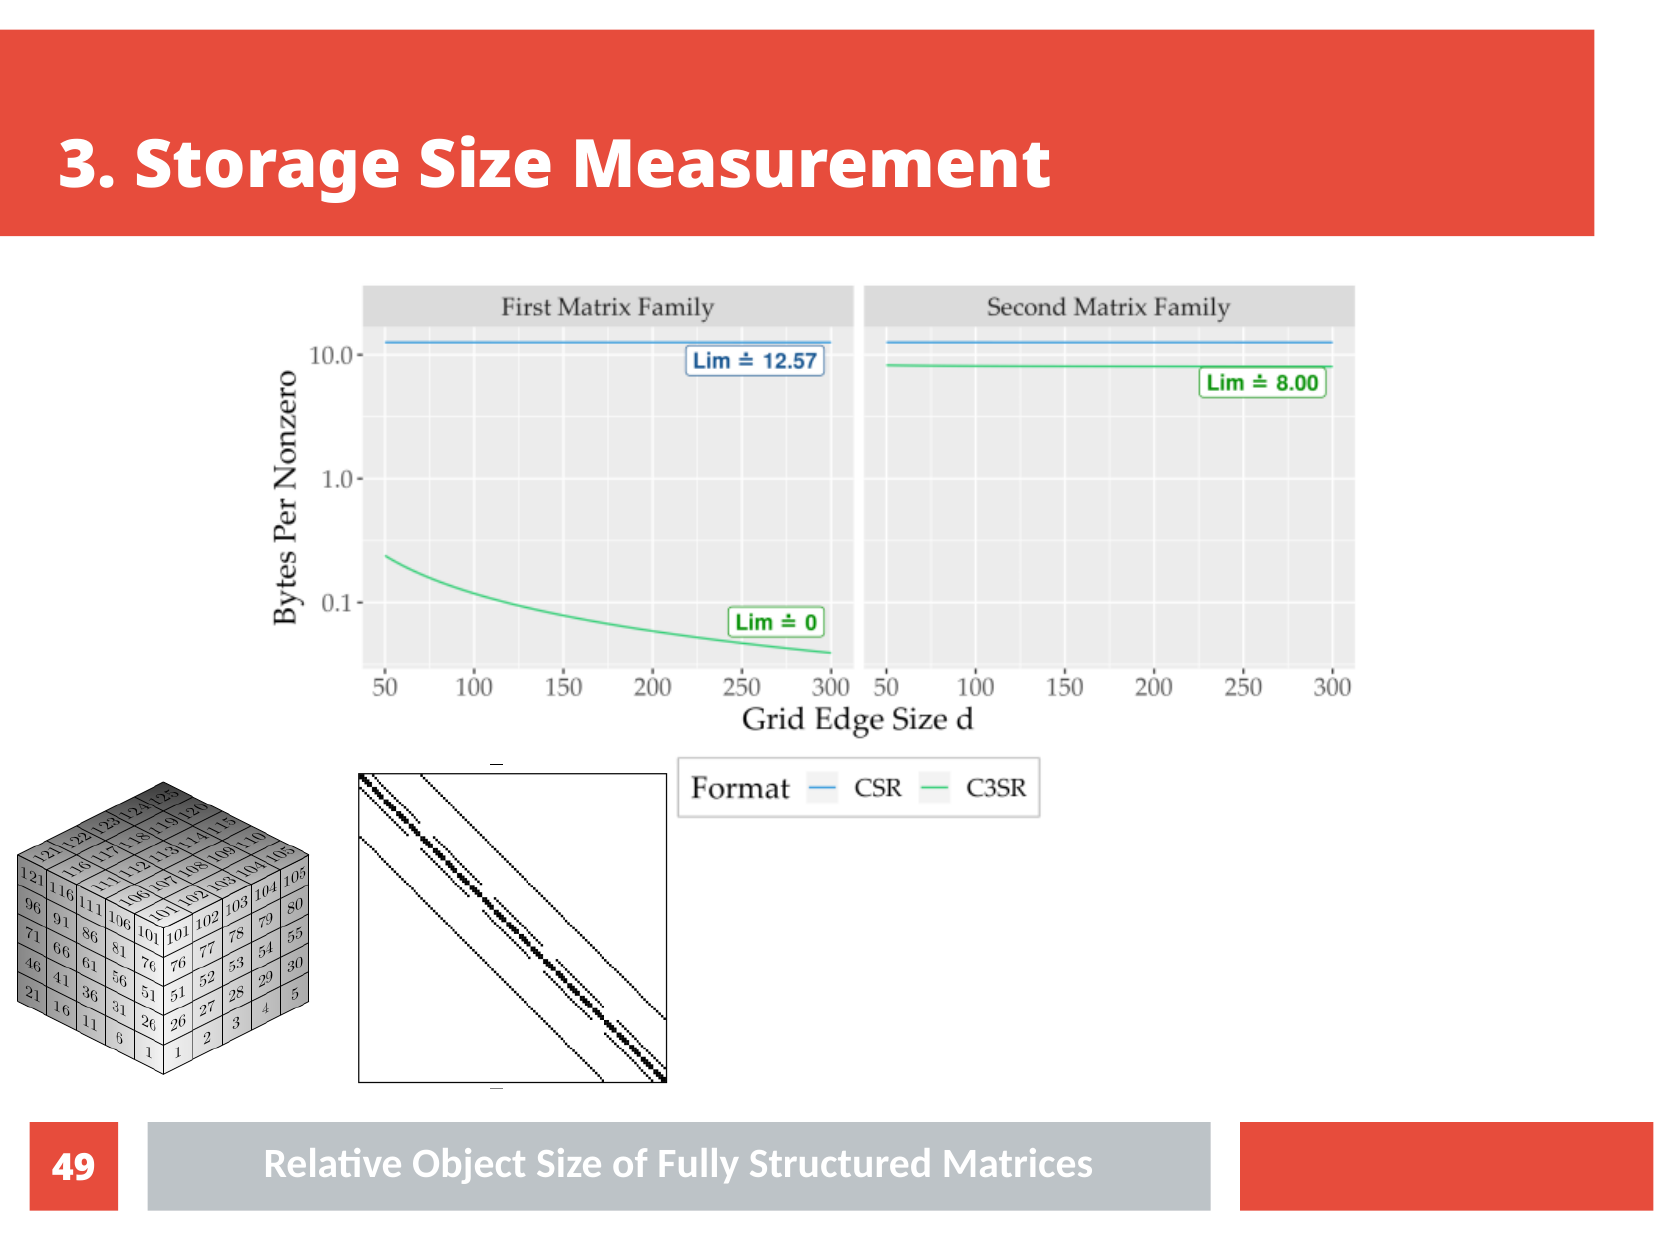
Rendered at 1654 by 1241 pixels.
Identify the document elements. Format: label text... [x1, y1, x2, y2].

text_box Relative Object Size of Fully Structured Matrices [150, 1125, 1208, 1209]
title 3. Storage Size Measurement [59, 59, 1595, 207]
picture [6, 239, 1396, 1089]
